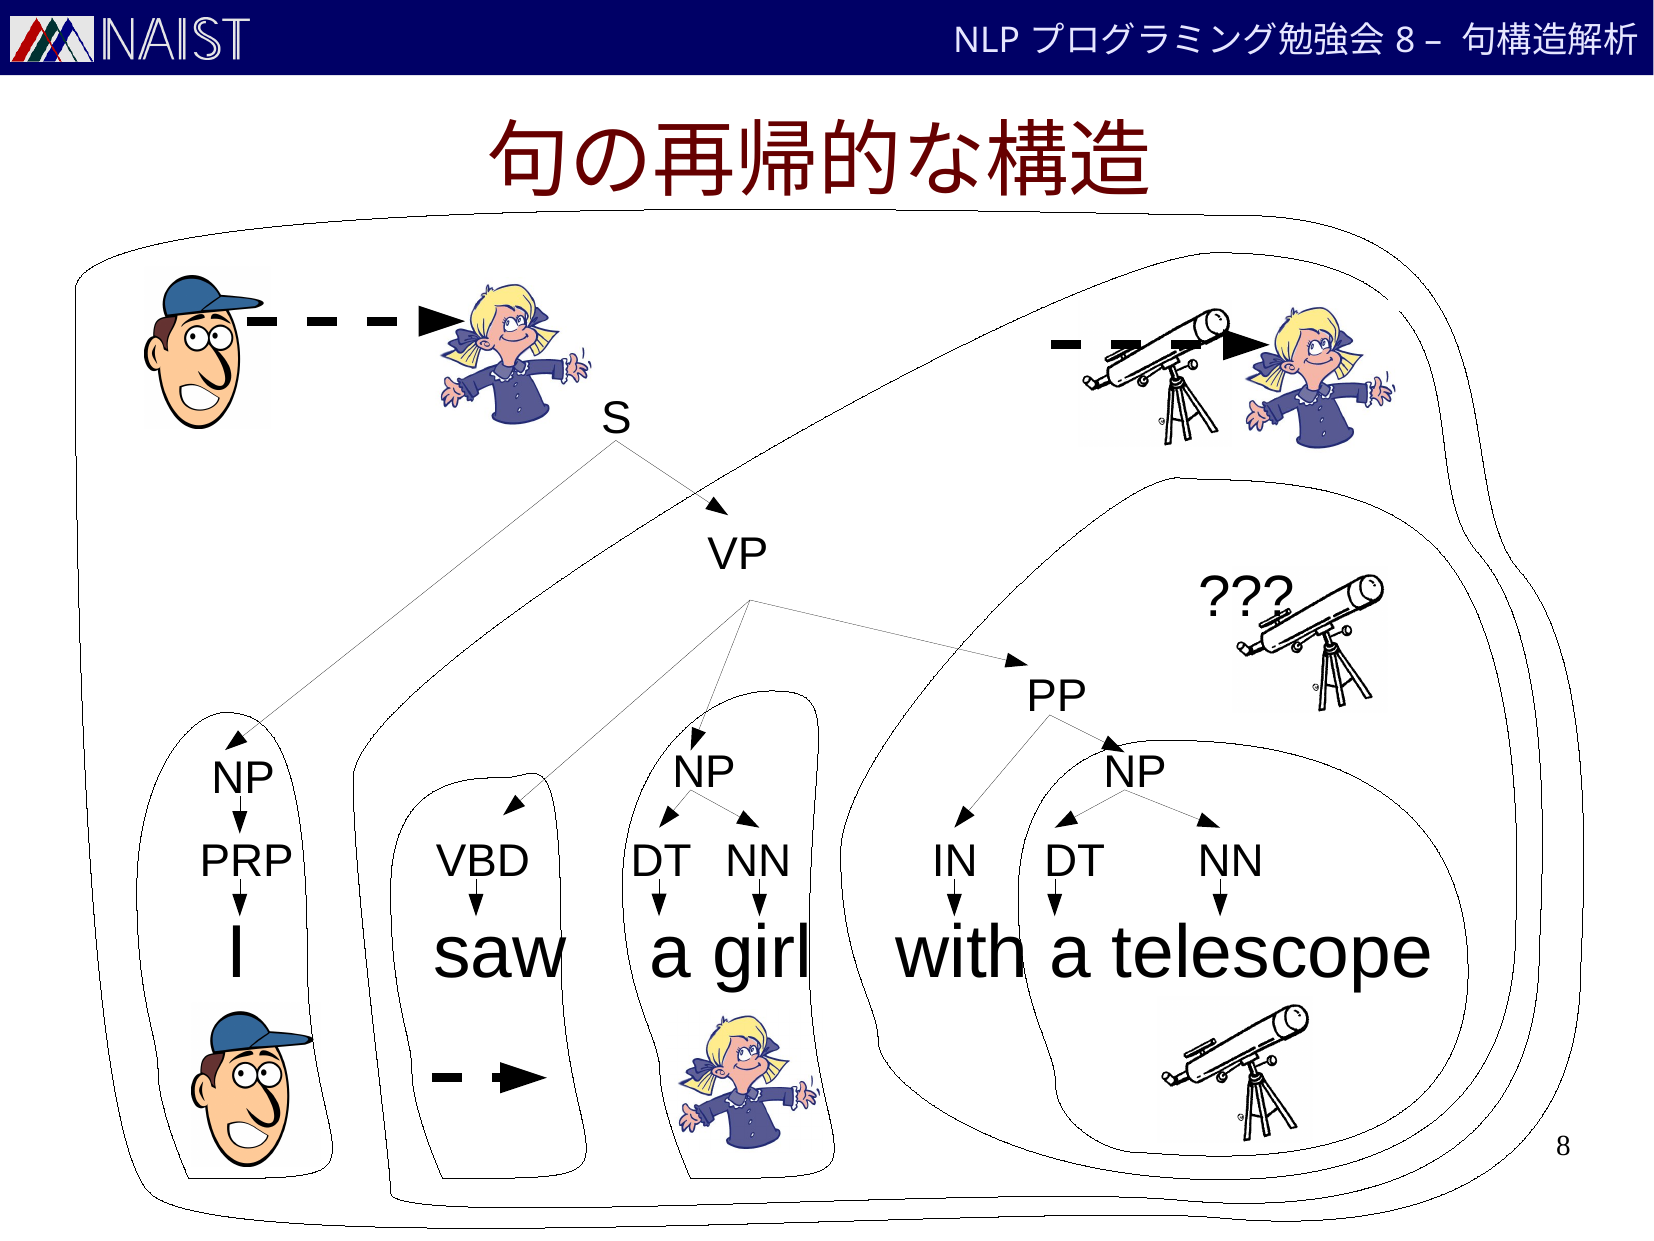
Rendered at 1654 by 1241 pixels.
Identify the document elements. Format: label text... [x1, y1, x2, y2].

picture [427, 277, 595, 429]
picture [1232, 566, 1388, 713]
text_box NP [196, 744, 290, 811]
picture [1078, 300, 1399, 453]
text_box NN [1182, 827, 1279, 894]
text_box NP [1088, 738, 1182, 805]
text_box S [586, 384, 647, 451]
text_box DT [615, 827, 707, 894]
text_box PRP [184, 827, 309, 894]
text_box S [604, 442, 630, 451]
picture [666, 1009, 823, 1153]
text_box NP [657, 738, 751, 805]
text_box VBD [421, 827, 545, 894]
text_box PP [1011, 662, 1103, 729]
text_box I saw a girl with a telescope [211, 902, 1449, 1002]
text_box ??? [1183, 556, 1311, 637]
picture [1157, 996, 1313, 1143]
title 句の再帰的な構造 [75, 57, 1564, 249]
text_box VP [692, 520, 784, 587]
text_box NN [710, 827, 807, 894]
picture [102, 17, 251, 57]
text_box IN [917, 827, 993, 894]
picture [144, 262, 410, 429]
picture [191, 1002, 321, 1168]
picture [10, 16, 94, 62]
text_box DT [1029, 827, 1121, 894]
